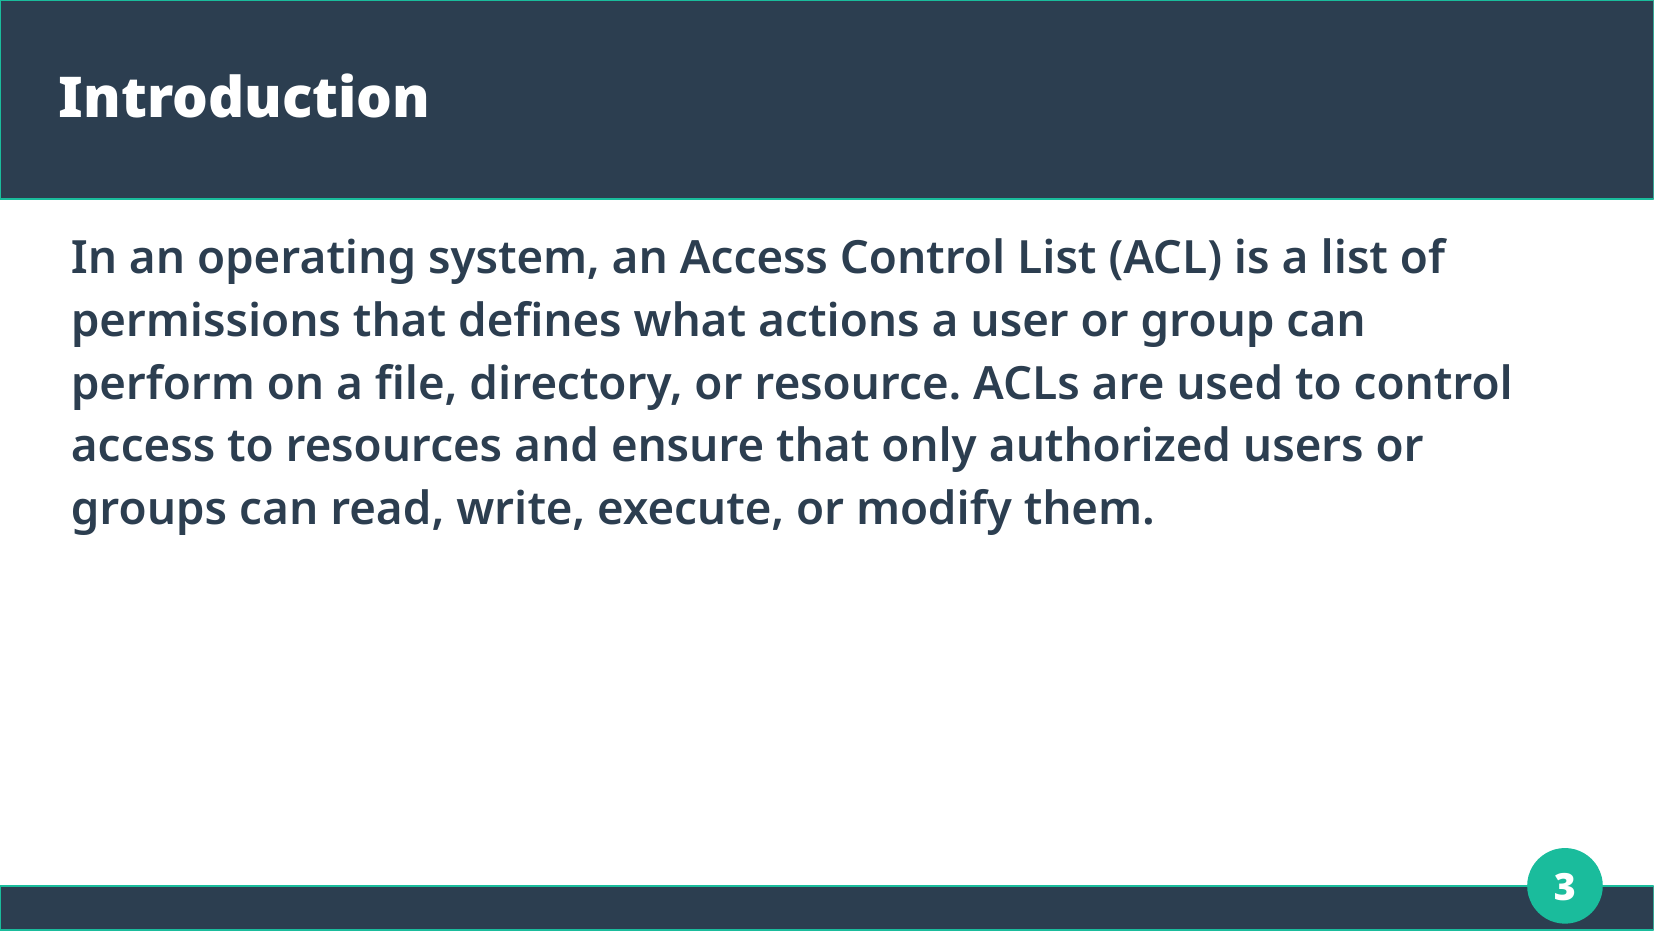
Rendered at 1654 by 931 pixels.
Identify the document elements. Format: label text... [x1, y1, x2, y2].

list In an operating system, an Access Control List (ACL) is a list of permissions that defines what actions a user or group can perform on a file, directory, or resource. ACLs are used to control access to resources and ensure that only authorized users or groups can read, write, execute, or modify them. [0, 225, 1536, 846]
title Introduction [59, 37, 1595, 156]
